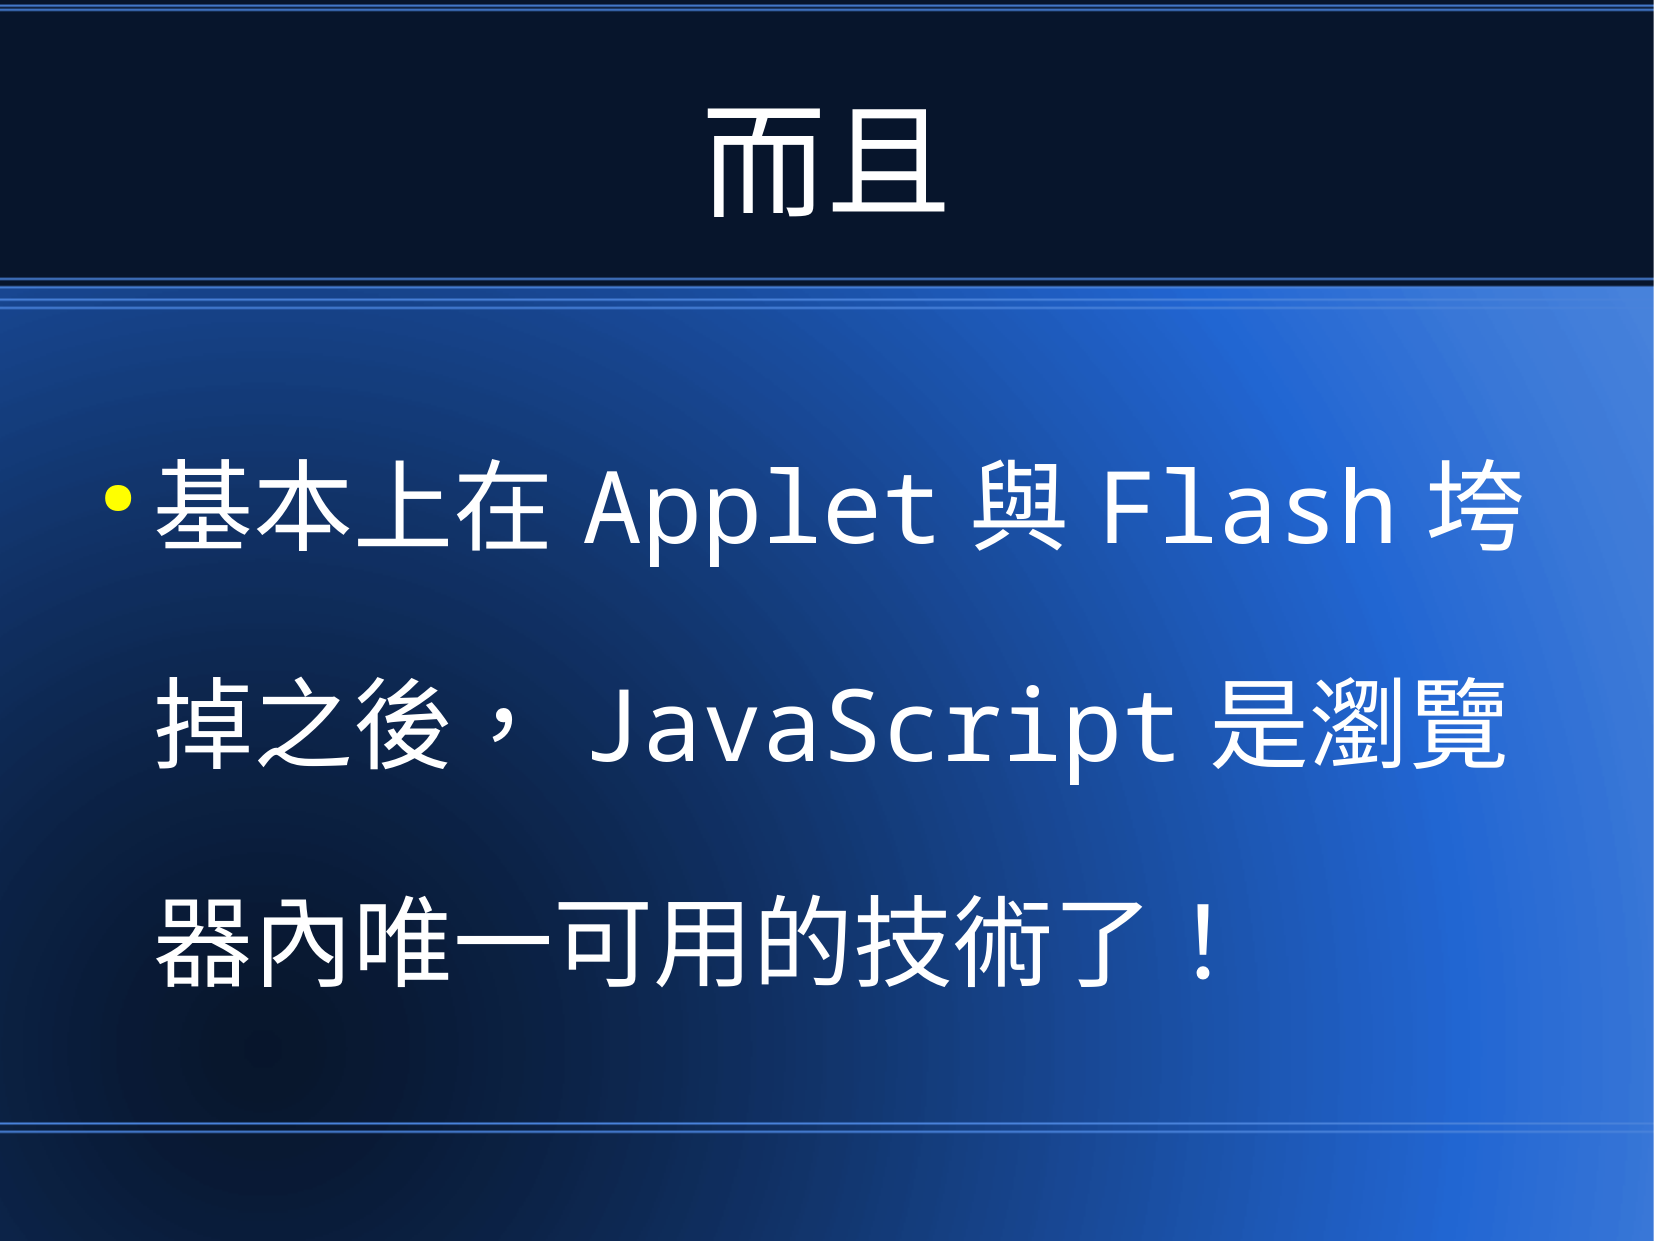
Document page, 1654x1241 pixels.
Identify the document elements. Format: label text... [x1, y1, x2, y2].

title 而且 [82, 49, 1571, 257]
picture [0, 0, 1654, 1241]
list 基本上在Applet與Flash垮掉之後，JavaScript是瀏覽器內唯一可用的技術了！ [82, 355, 1571, 1241]
